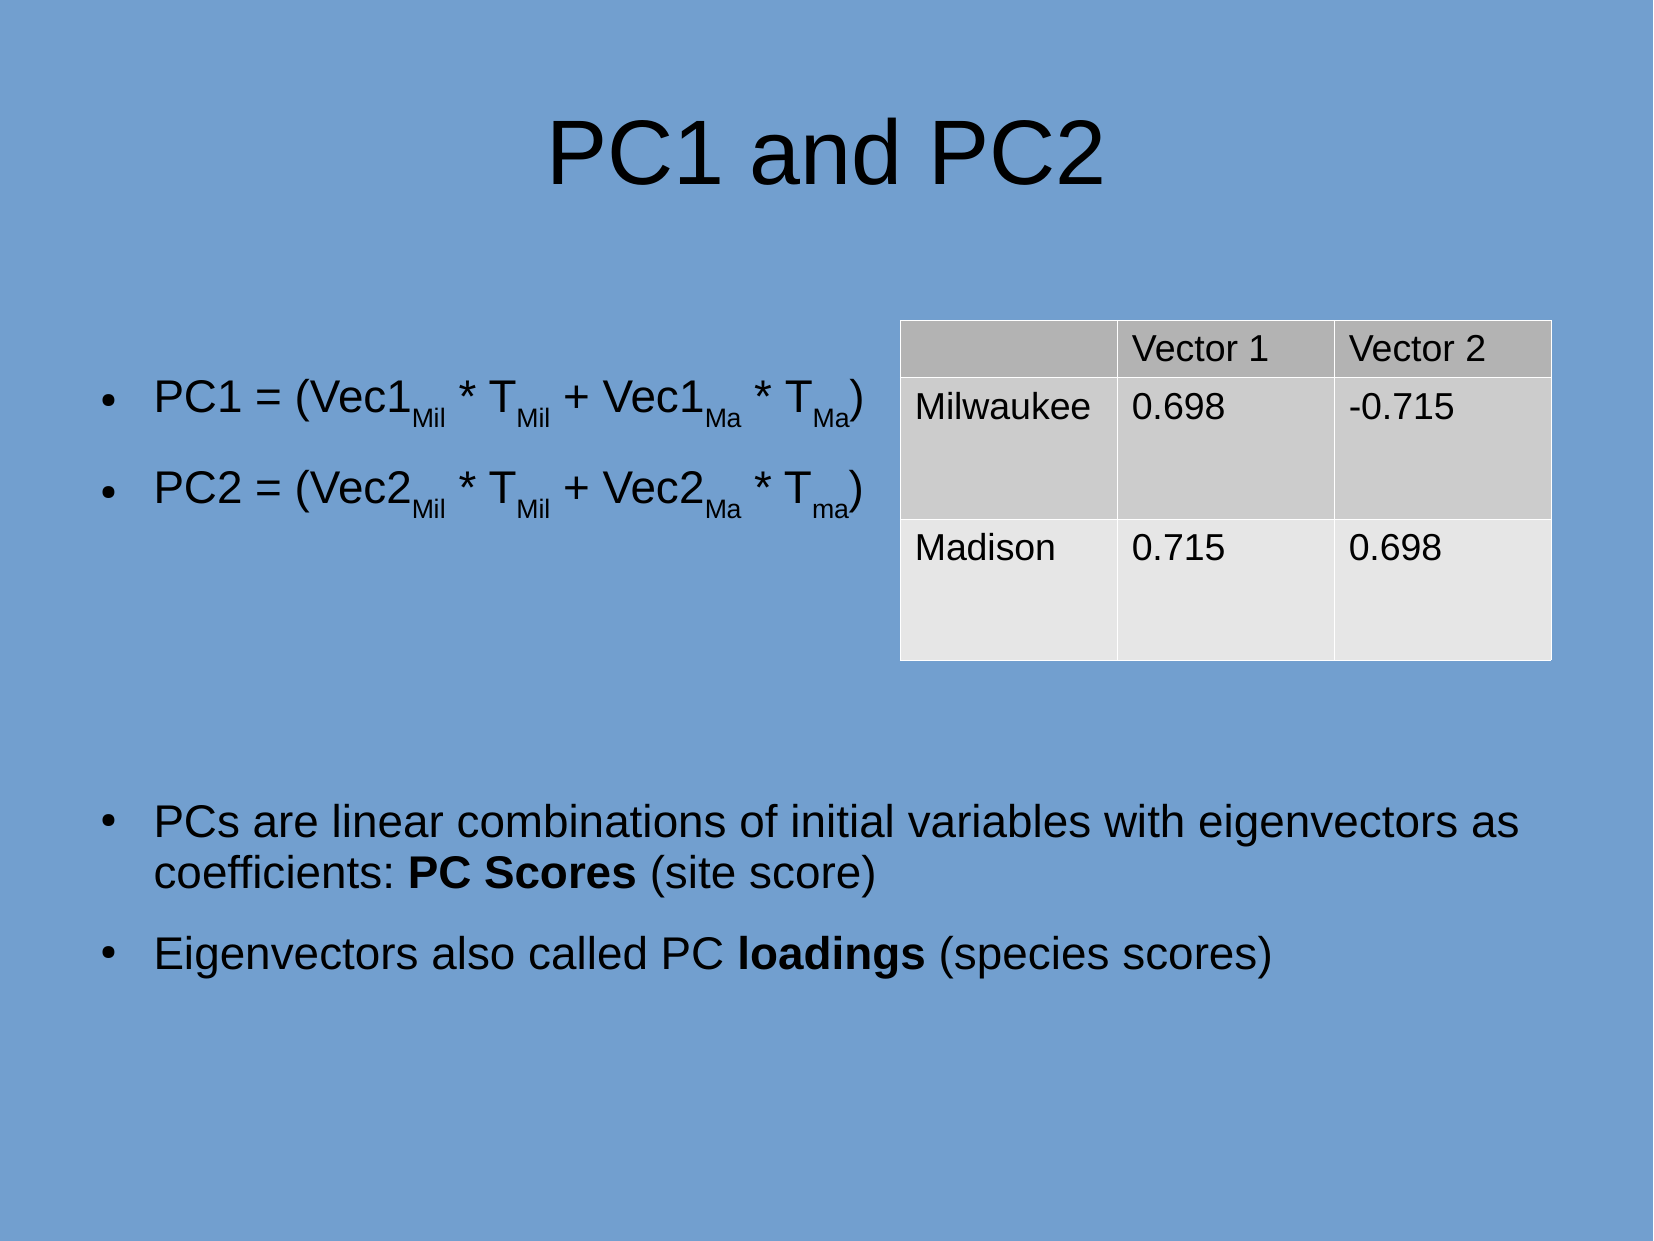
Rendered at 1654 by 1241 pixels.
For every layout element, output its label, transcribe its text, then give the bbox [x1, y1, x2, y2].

table_cell 0.698 [1118, 378, 1334, 519]
list PC1 = (Vec1Mil * TMil + Vec1Ma * TMa) PC2 = (Vec2Mil * TMil + Vec2Ma * Tma) PCs are linear combinations of initial variables with eigenvectors as coefficients: PC Scores (site score) Eigenvectors also called PC loadings (species scores) [82, 290, 1571, 1010]
table_header Vector 1 [1118, 321, 1334, 377]
table_cell -0.715 [1335, 378, 1551, 519]
table_cell 0.715 [1118, 520, 1334, 660]
table_cell 0.698 [1335, 520, 1551, 660]
table_cell Madison [901, 520, 1117, 660]
table_header Vector 2 [1335, 321, 1551, 377]
table_cell Milwaukee [901, 378, 1117, 519]
table_header [901, 321, 1117, 377]
title PC1 and PC2 [82, 49, 1571, 257]
